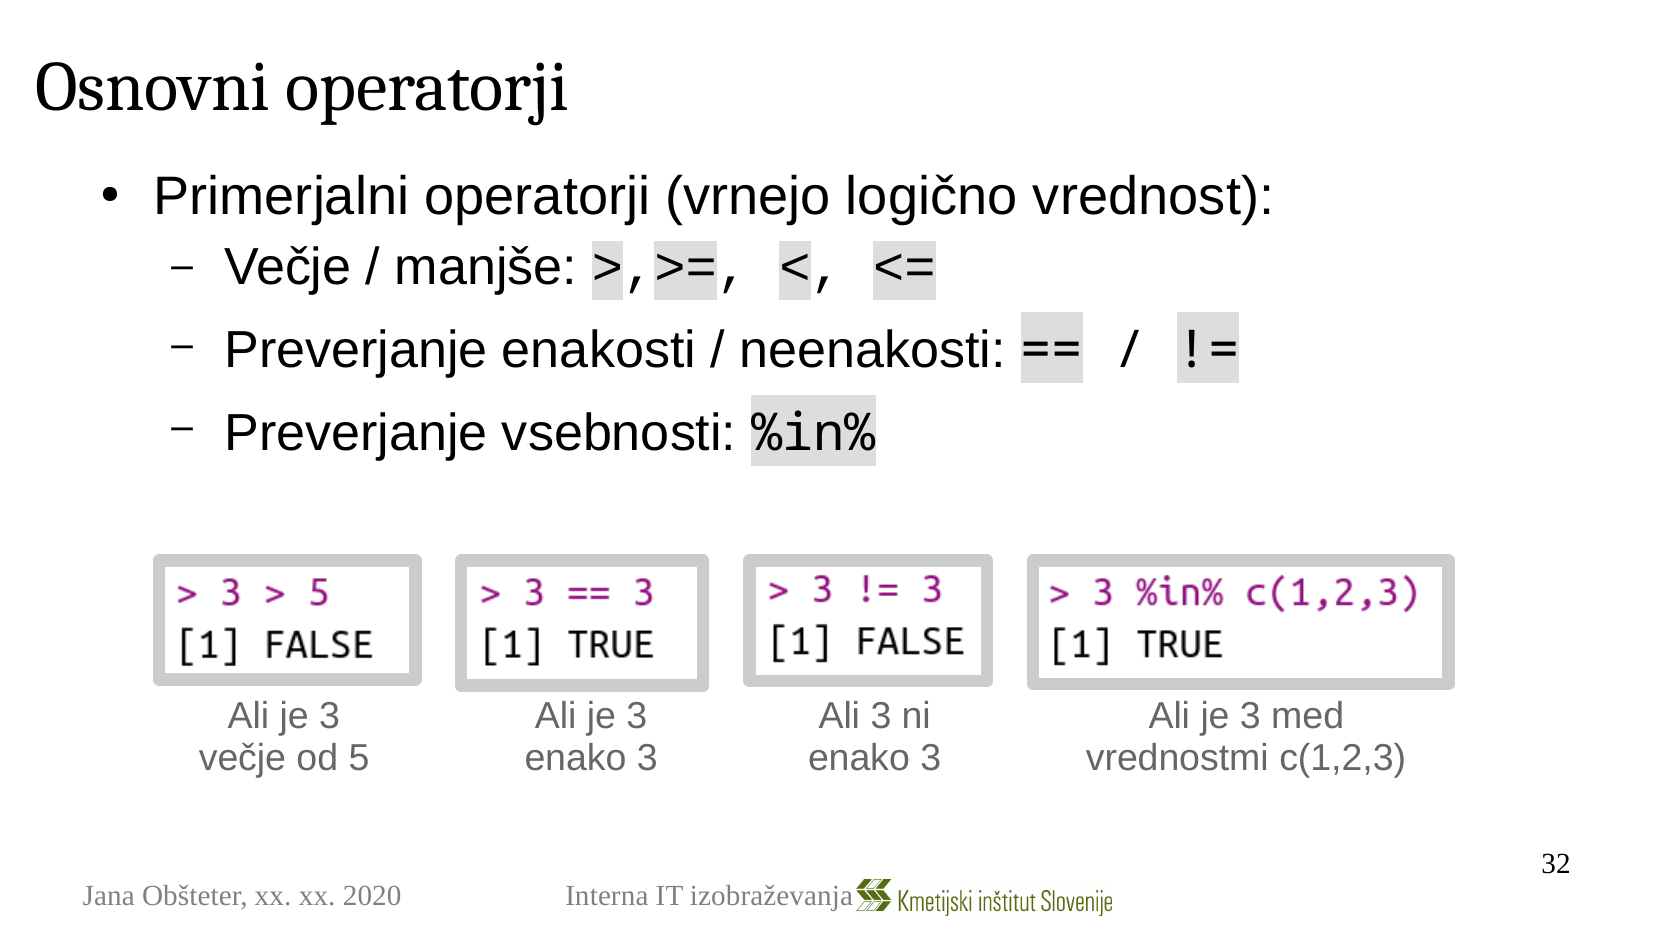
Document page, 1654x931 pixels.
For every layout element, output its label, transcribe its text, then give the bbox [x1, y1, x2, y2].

picture [165, 566, 410, 674]
picture [467, 566, 697, 680]
picture [856, 879, 1112, 916]
text_box Ali je 3 med vrednostmi c(1,2,3) [1039, 687, 1453, 787]
text_box Ali je 3 enako 3 [484, 687, 698, 787]
picture [1039, 566, 1443, 678]
text_box Ali 3 ni enako 3 [767, 687, 982, 787]
text_box Ali je 3 večje od 5 [177, 687, 391, 787]
list Primerjalni operatorji (vrnejo logično vrednost): Večje / manjše: >,>=, <, <= Preverjanje enakosti / neenakosti: == / != Preverjanje vsebnosti: %in% [82, 165, 1619, 827]
title Osnovni operatorji [35, 21, 1524, 154]
picture [755, 566, 981, 675]
